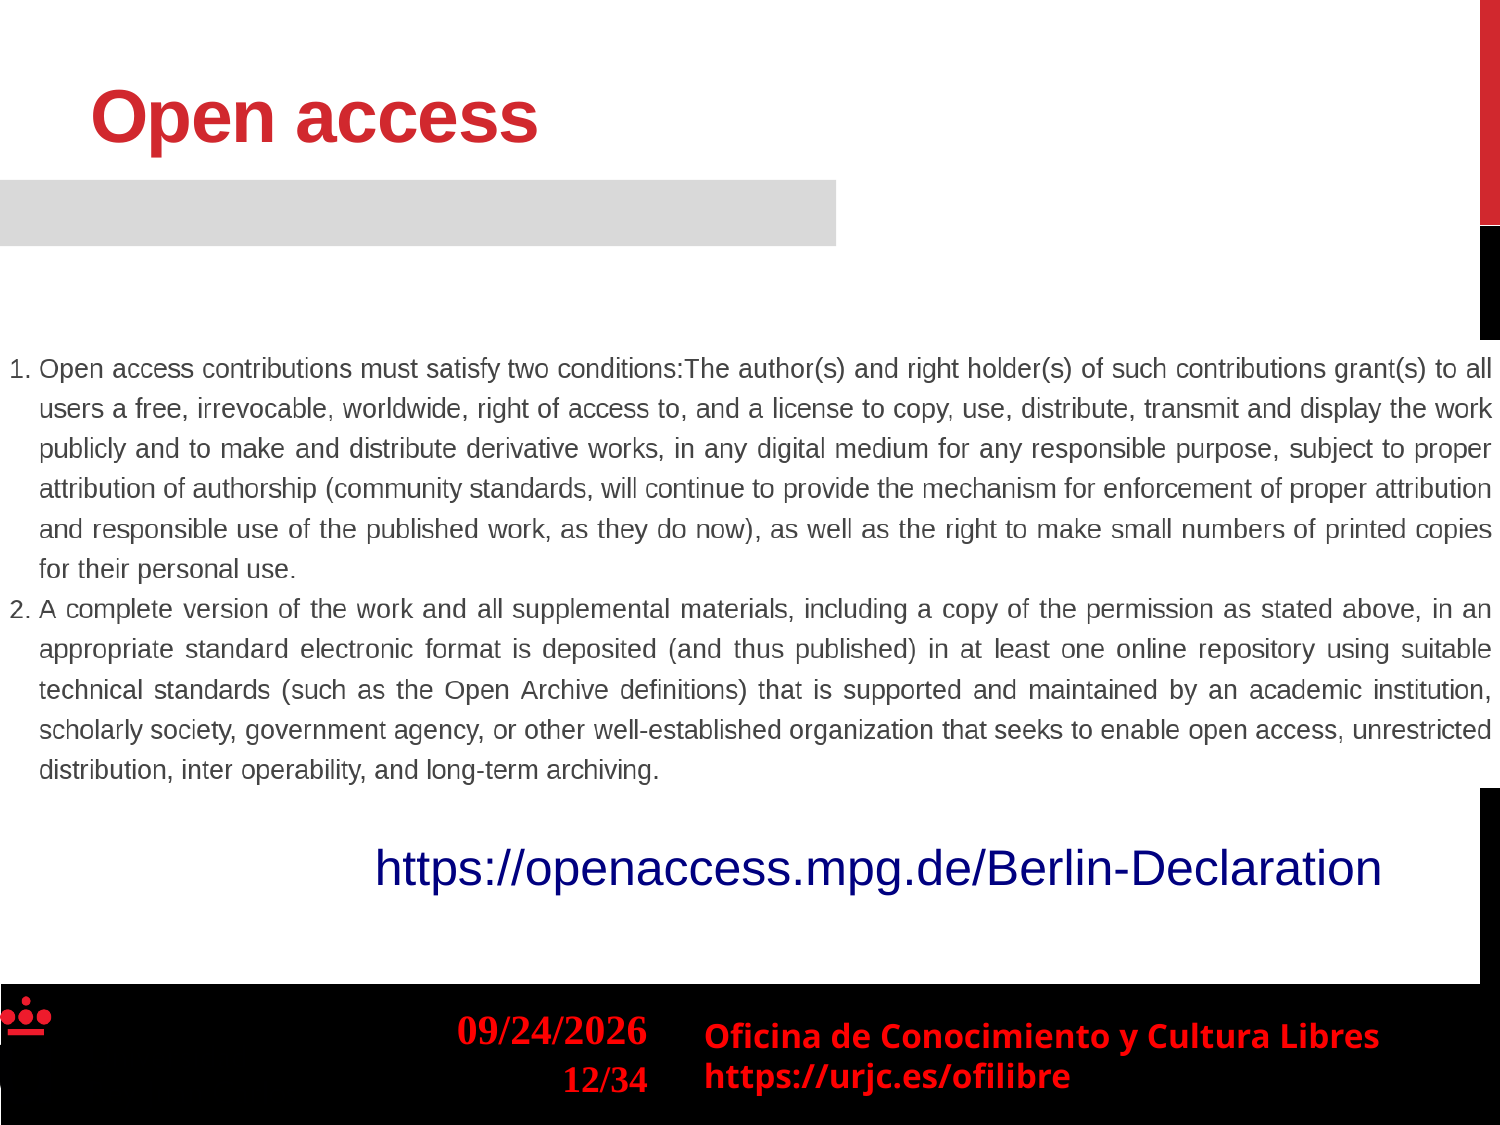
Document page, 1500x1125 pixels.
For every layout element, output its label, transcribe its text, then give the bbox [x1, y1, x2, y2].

picture [4, 340, 1500, 788]
title [75, 15, 1425, 172]
text_box https://openaccess.mpg.de/Berlin-Declaration [360, 832, 1452, 946]
text_box Open access [0, 24, 1326, 172]
